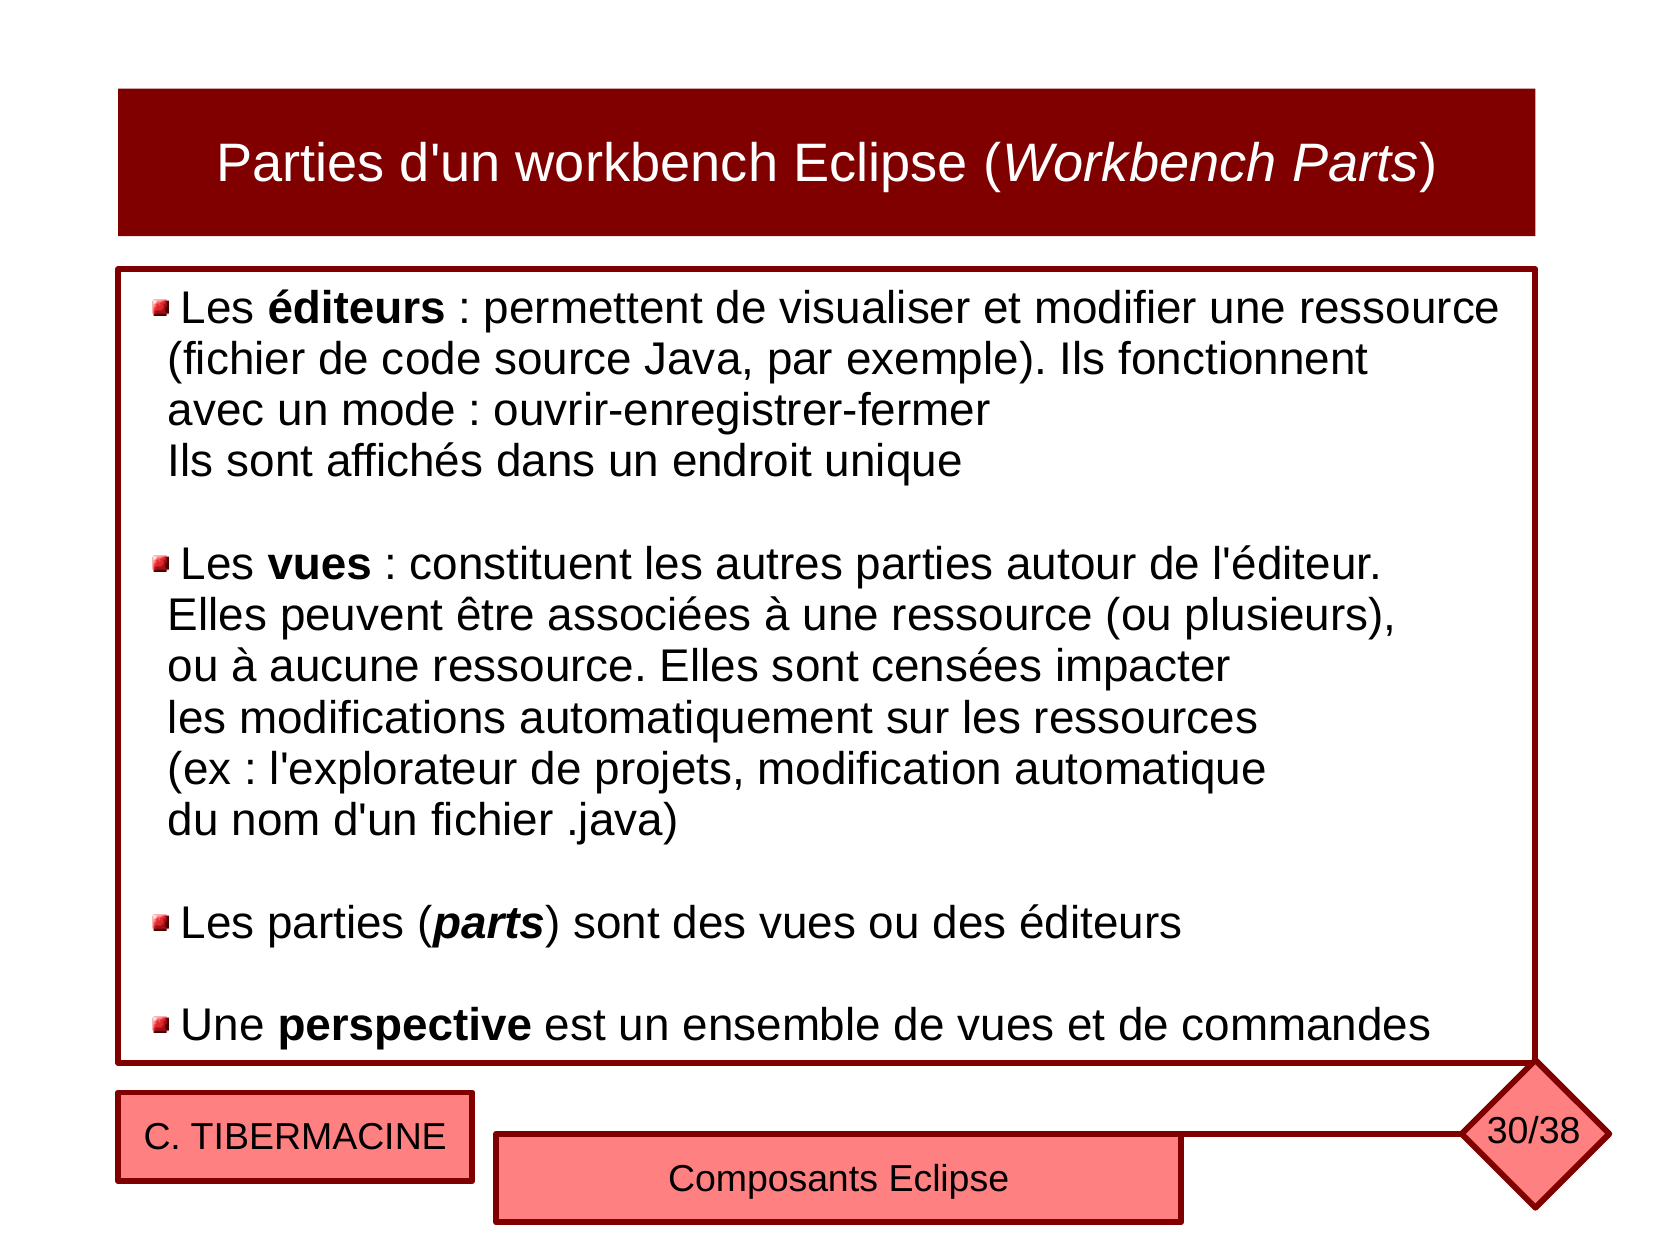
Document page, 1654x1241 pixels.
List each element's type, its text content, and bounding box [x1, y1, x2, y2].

picture [152, 914, 169, 931]
text_box [1461, 1123, 1472, 1145]
picture [152, 1016, 169, 1033]
picture [152, 299, 169, 316]
text_box [1487, 1160, 1584, 1208]
text_box Parties d'un workbench Eclipse (Workbench Parts) [118, 88, 1536, 237]
picture [152, 555, 169, 572]
text_box <numéro>/38 [1472, 1102, 1654, 1160]
text_box Les éditeurs : permettent de visualiser et modifier une ressource (fichier de code source Java, par exemple). Ils fonctionnent avec un mode : ouvrir-enregistrer-fermer Ils sont affichés dans un endroit unique Les vues : constituent les autres parties autour de l'éditeur. Elles peuvent être associées à une ressource (ou plusieurs), ou à aucune ressource. Elles sont censées impacter les modifications automatiquement sur les ressources (ex : l'explorateur de projets, modification automatique du nom d'un fichier .java) Les parties (parts) sont des vues ou des éditeurs Une perspective est un ensemble de vues et de commandes [118, 269, 1536, 1063]
text_box C. TIBERMACINE [118, 1092, 473, 1182]
text_box [1493, 1060, 1578, 1102]
text_box Composants Eclipse [496, 1133, 1182, 1223]
